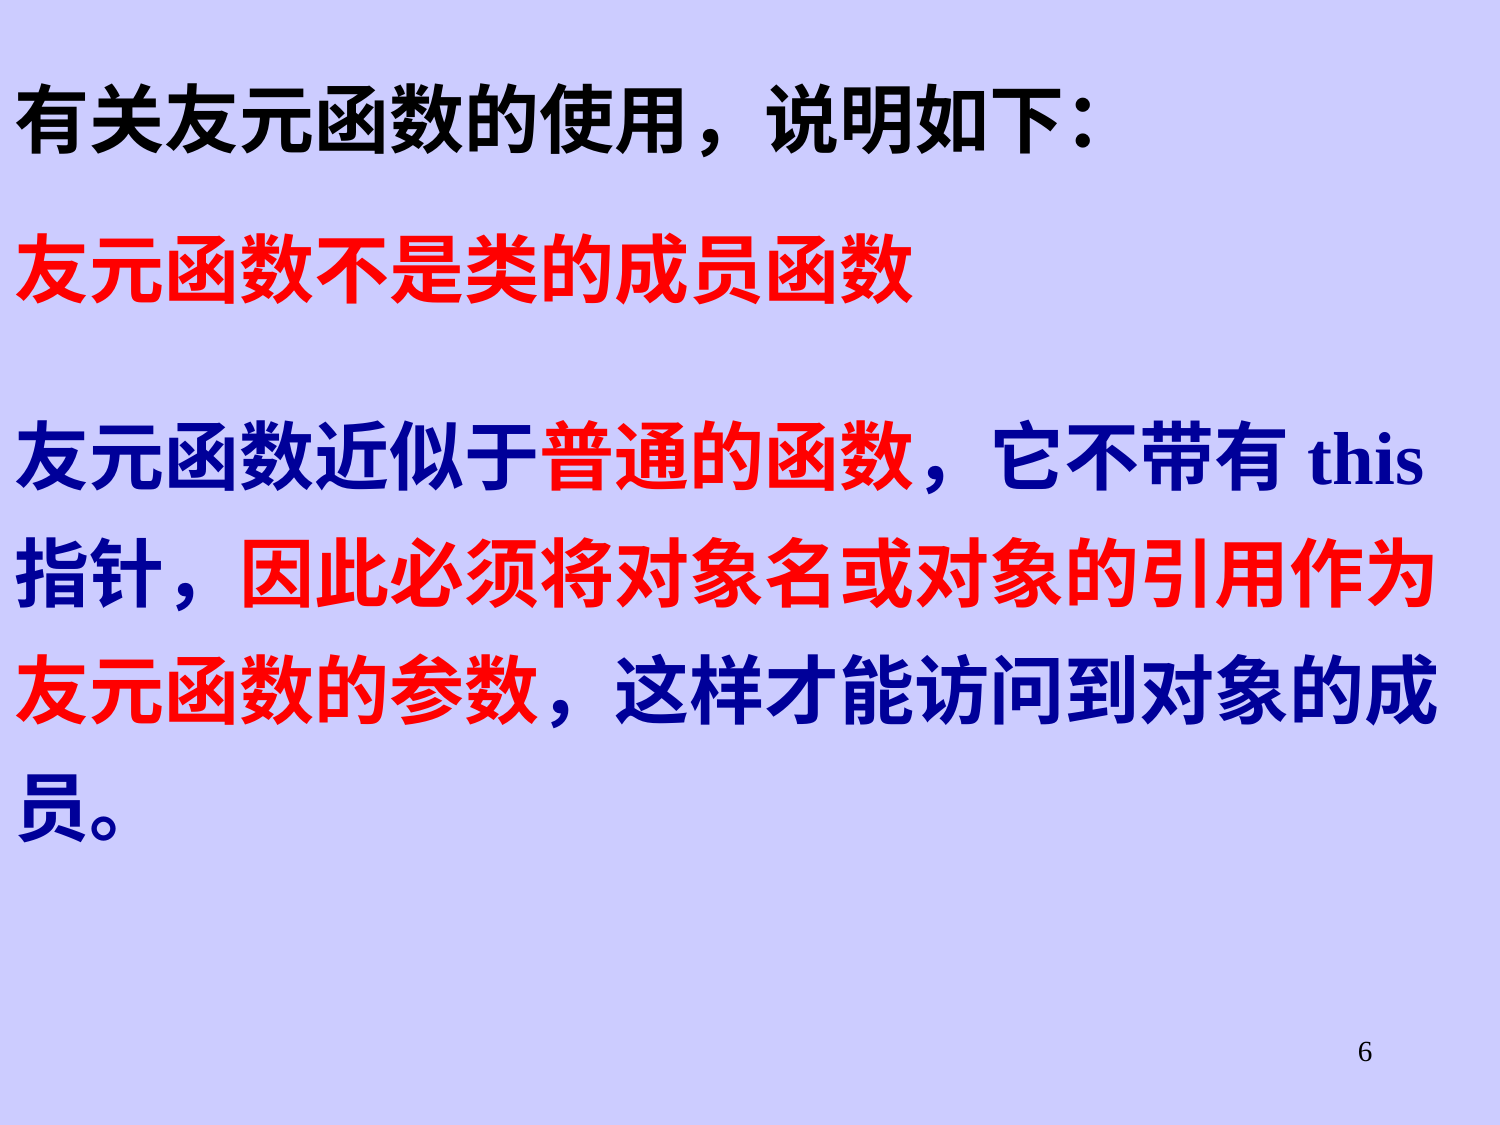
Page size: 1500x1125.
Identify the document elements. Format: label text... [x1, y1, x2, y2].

text_box 友元函数近似于普通的函数，它不带有this指针，因此必须将对象名或对象的引用作为友元函数的参数，这样才能访问到对象的成员。 [0, 374, 1500, 859]
text_box <编号> [1074, 1025, 1388, 1101]
text_box 有关友元函数的使用，说明如下： [0, 37, 1500, 170]
text_box 友元函数不是类的成员函数 [0, 187, 1438, 320]
